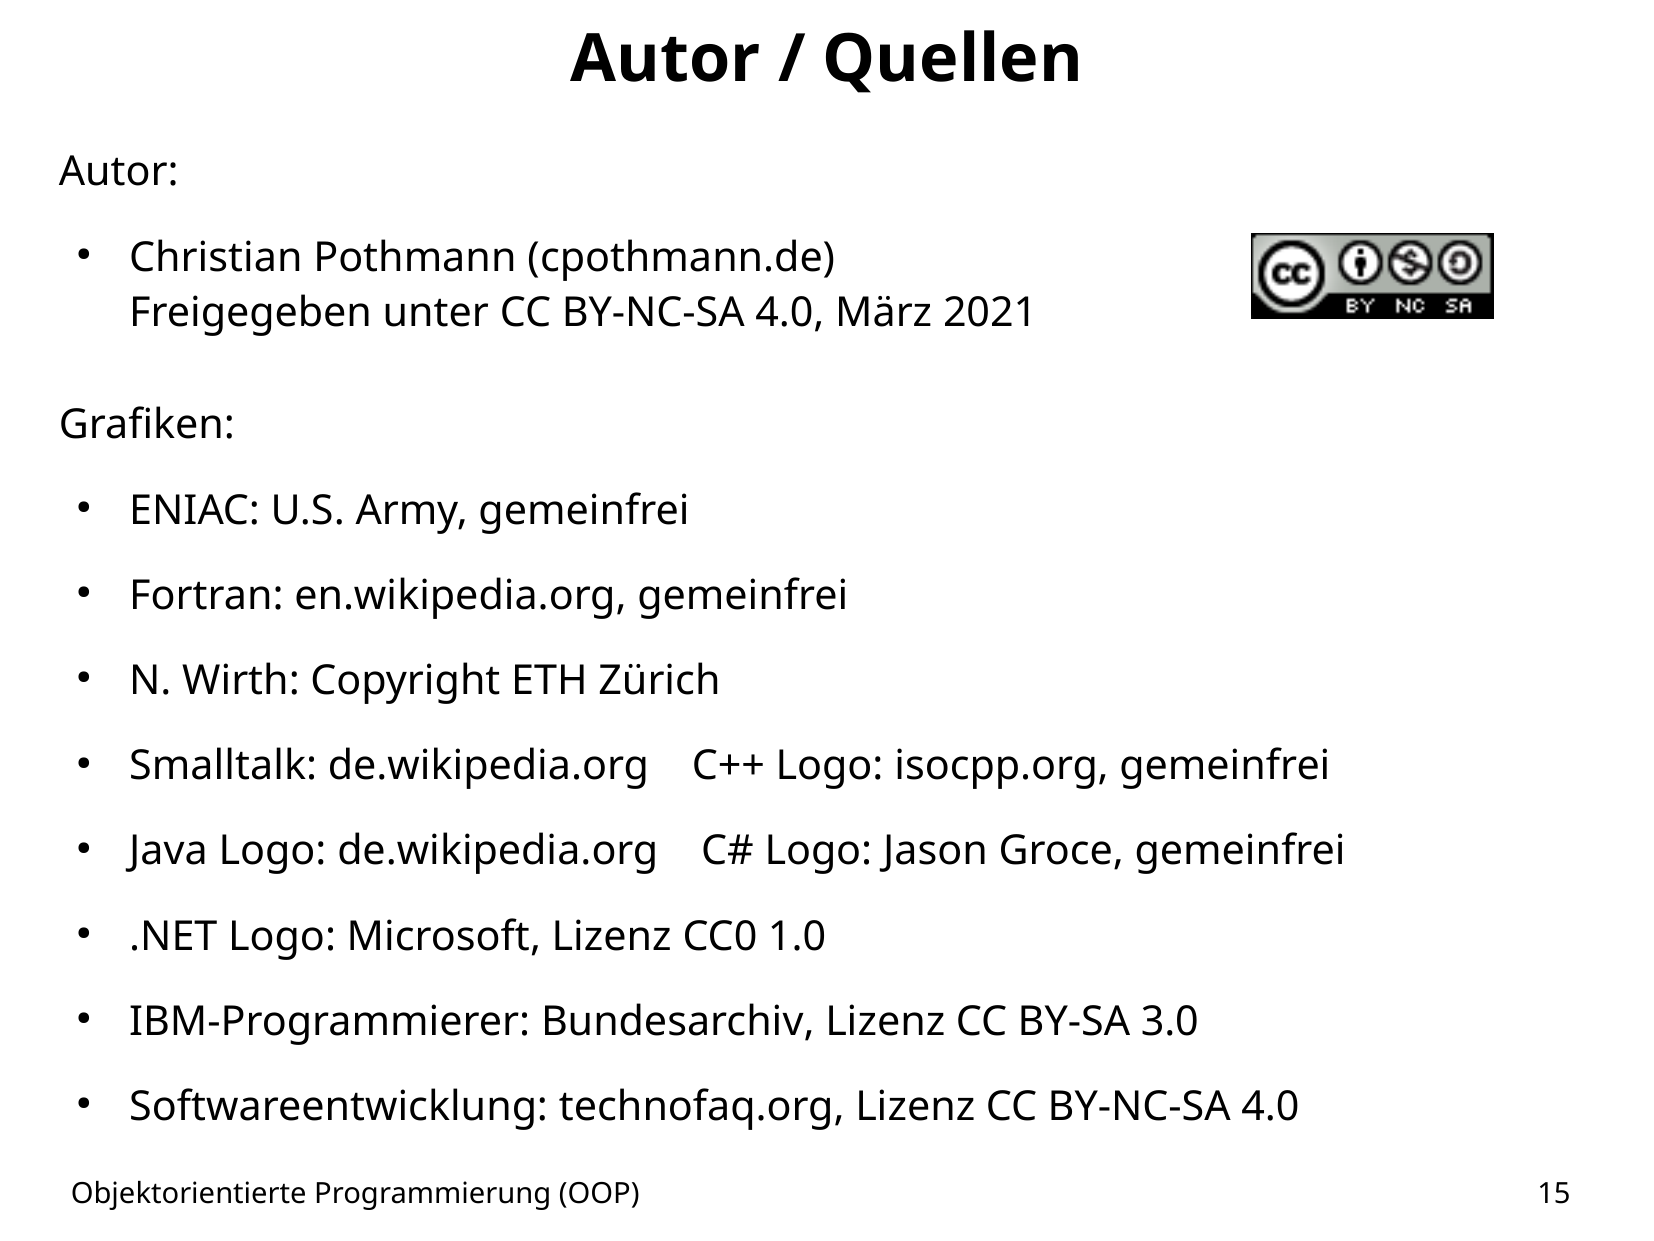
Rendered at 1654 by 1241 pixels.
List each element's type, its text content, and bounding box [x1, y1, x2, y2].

picture [1251, 233, 1494, 319]
title Autor / Quellen [0, 5, 1654, 107]
list Autor: Christian Pothmann (cpothmann.de) Freigegeben unter CC BY-NC-SA 4.0, März 2021 Grafiken: ENIAC: U.S. Army, gemeinfrei Fortran: en.wikipedia.org, gemeinfrei N. Wirth: Copyright ETH Zürich Smalltalk: de.wikipedia.org C++ Logo: isocpp.org, gemeinfrei Java Logo: de.wikipedia.org C# Logo: Jason Groce, gemeinfrei .NET Logo: Microsoft, Lizenz CC0 1.0 IBM-Programmierer: Bundesarchiv, Lizenz CC BY-SA 3.0 Softwareentwicklung: technofaq.org, Lizenz CC BY-NC-SA 4.0 [59, 141, 1583, 1146]
